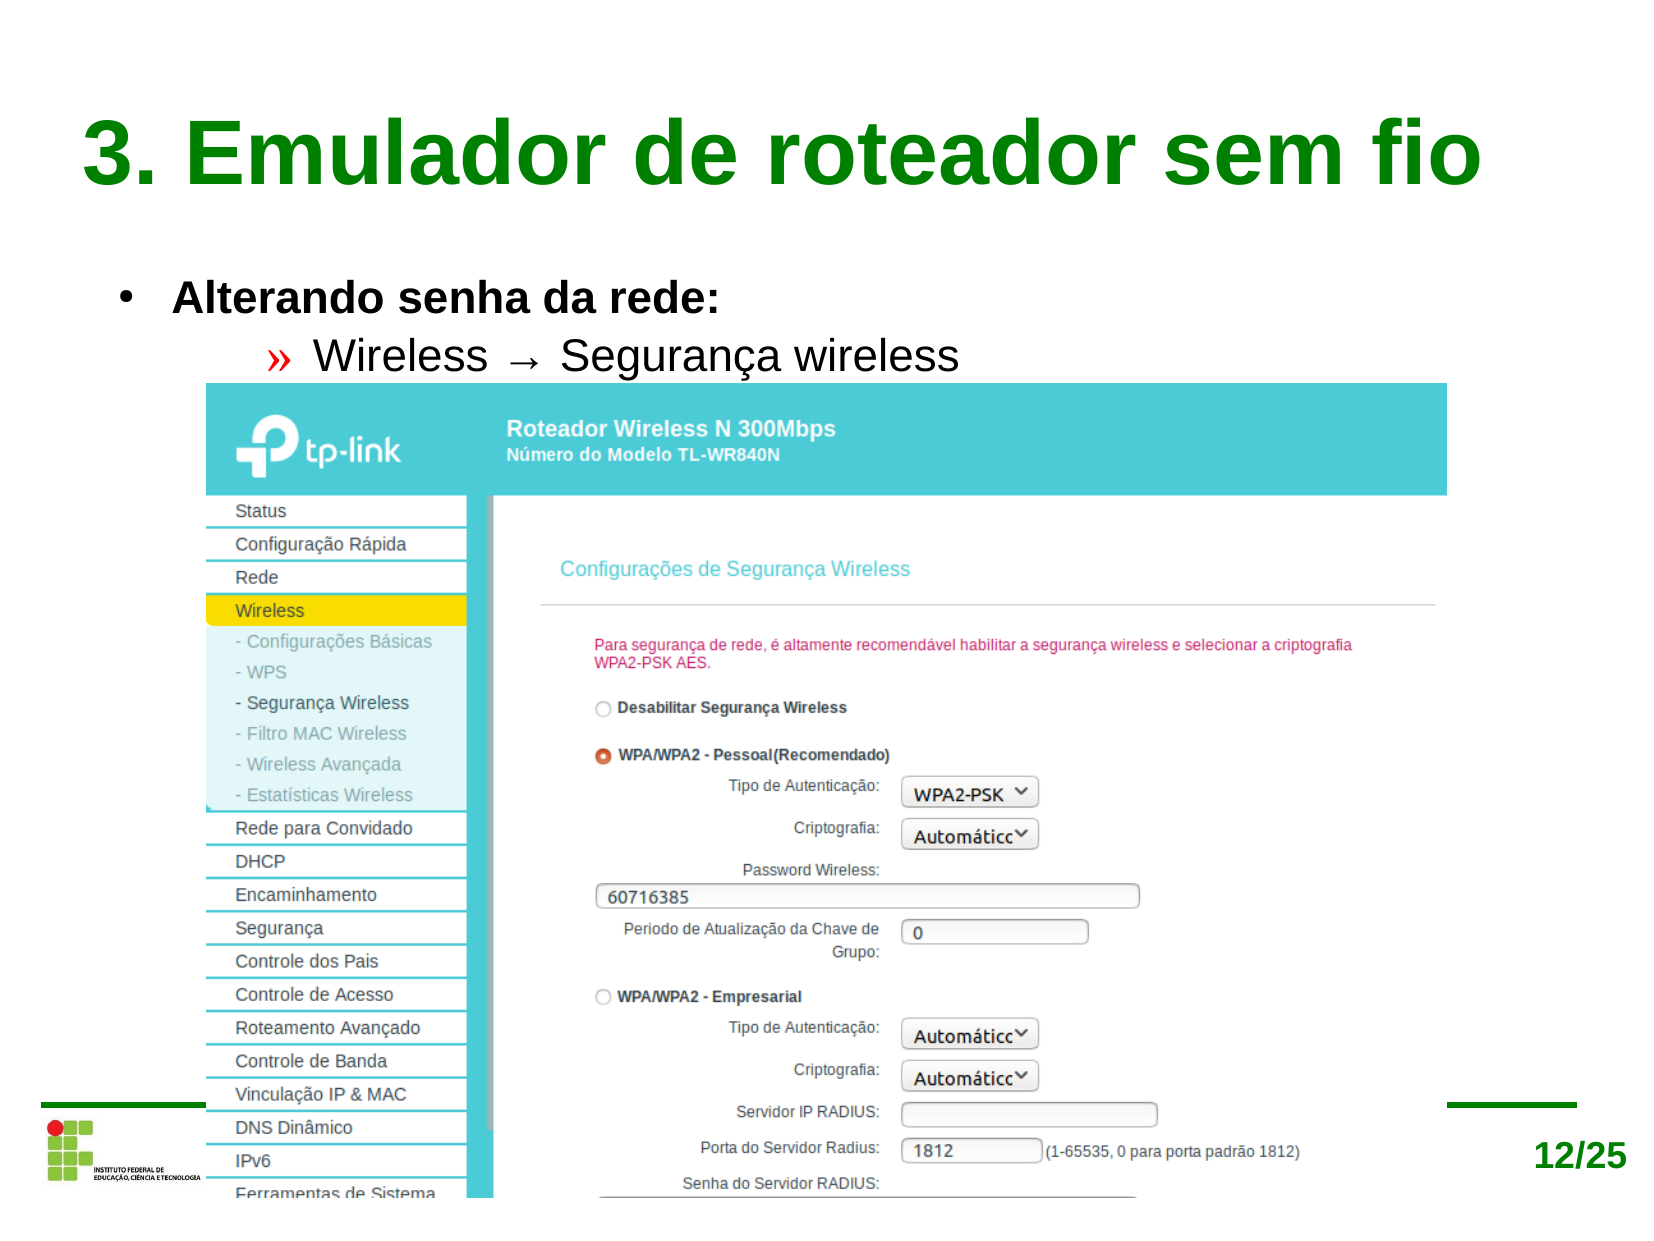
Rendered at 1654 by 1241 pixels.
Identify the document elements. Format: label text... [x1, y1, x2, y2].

list Alterando senha da rede: Wireless → Segurança wireless [82, 272, 1571, 1091]
picture [39, 383, 1447, 1198]
title 3. Emulador de roteador sem fio [82, 49, 1571, 257]
